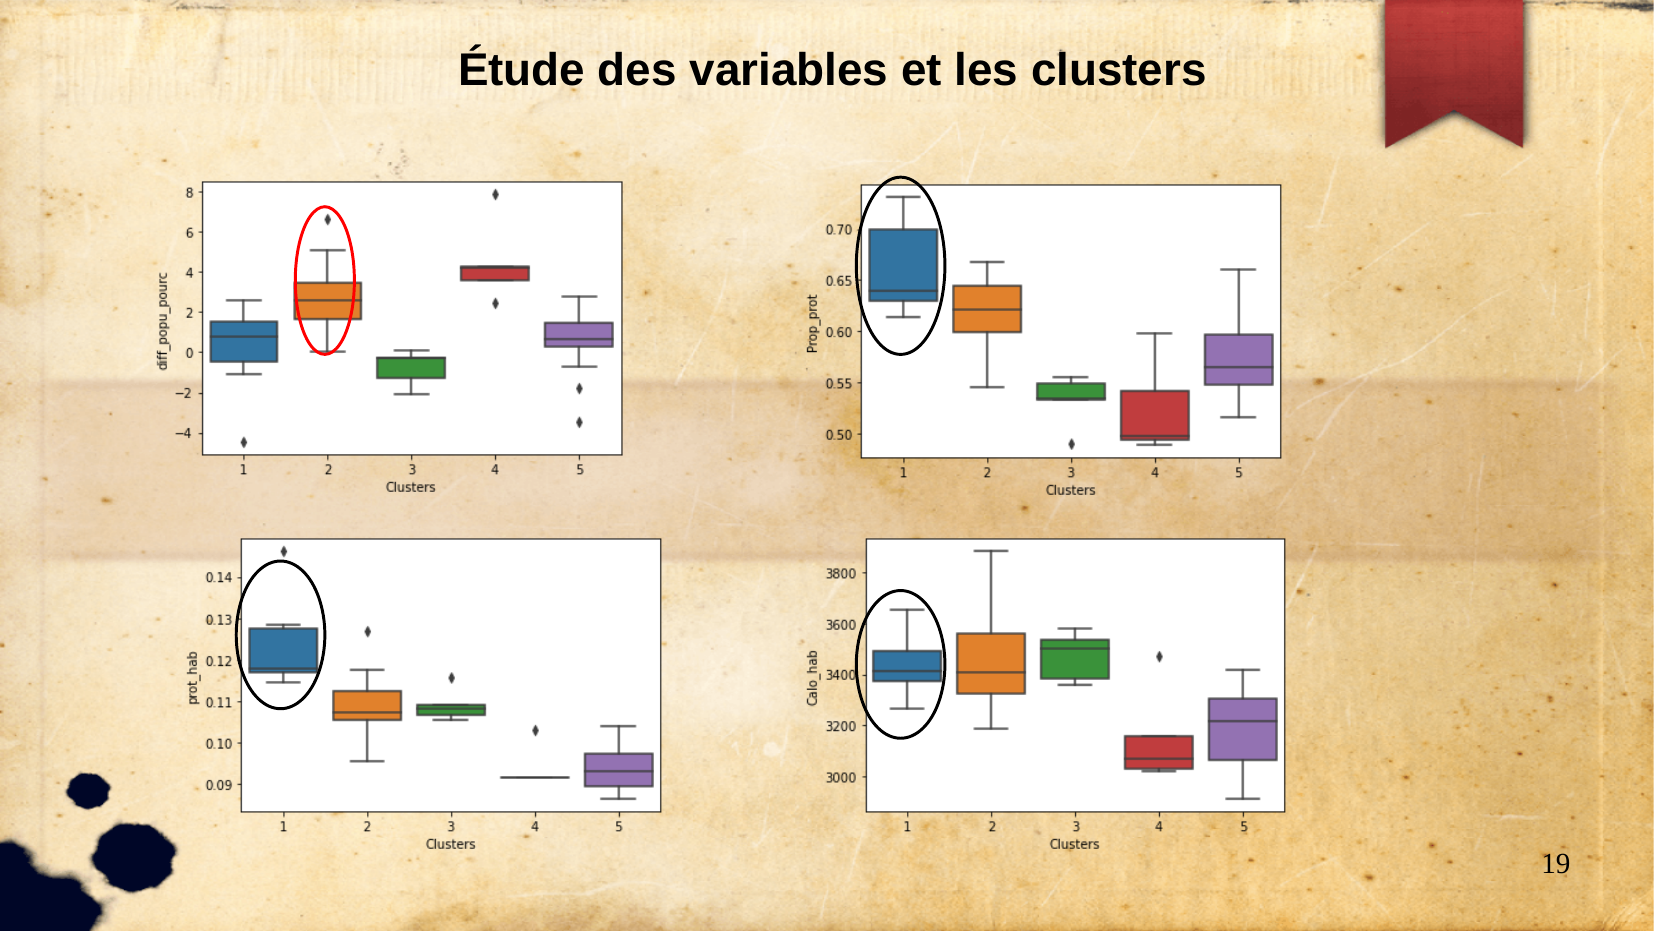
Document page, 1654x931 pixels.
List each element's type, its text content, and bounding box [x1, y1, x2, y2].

picture [0, 0, 1654, 931]
title Étude des variables et les clusters [88, 0, 1577, 148]
